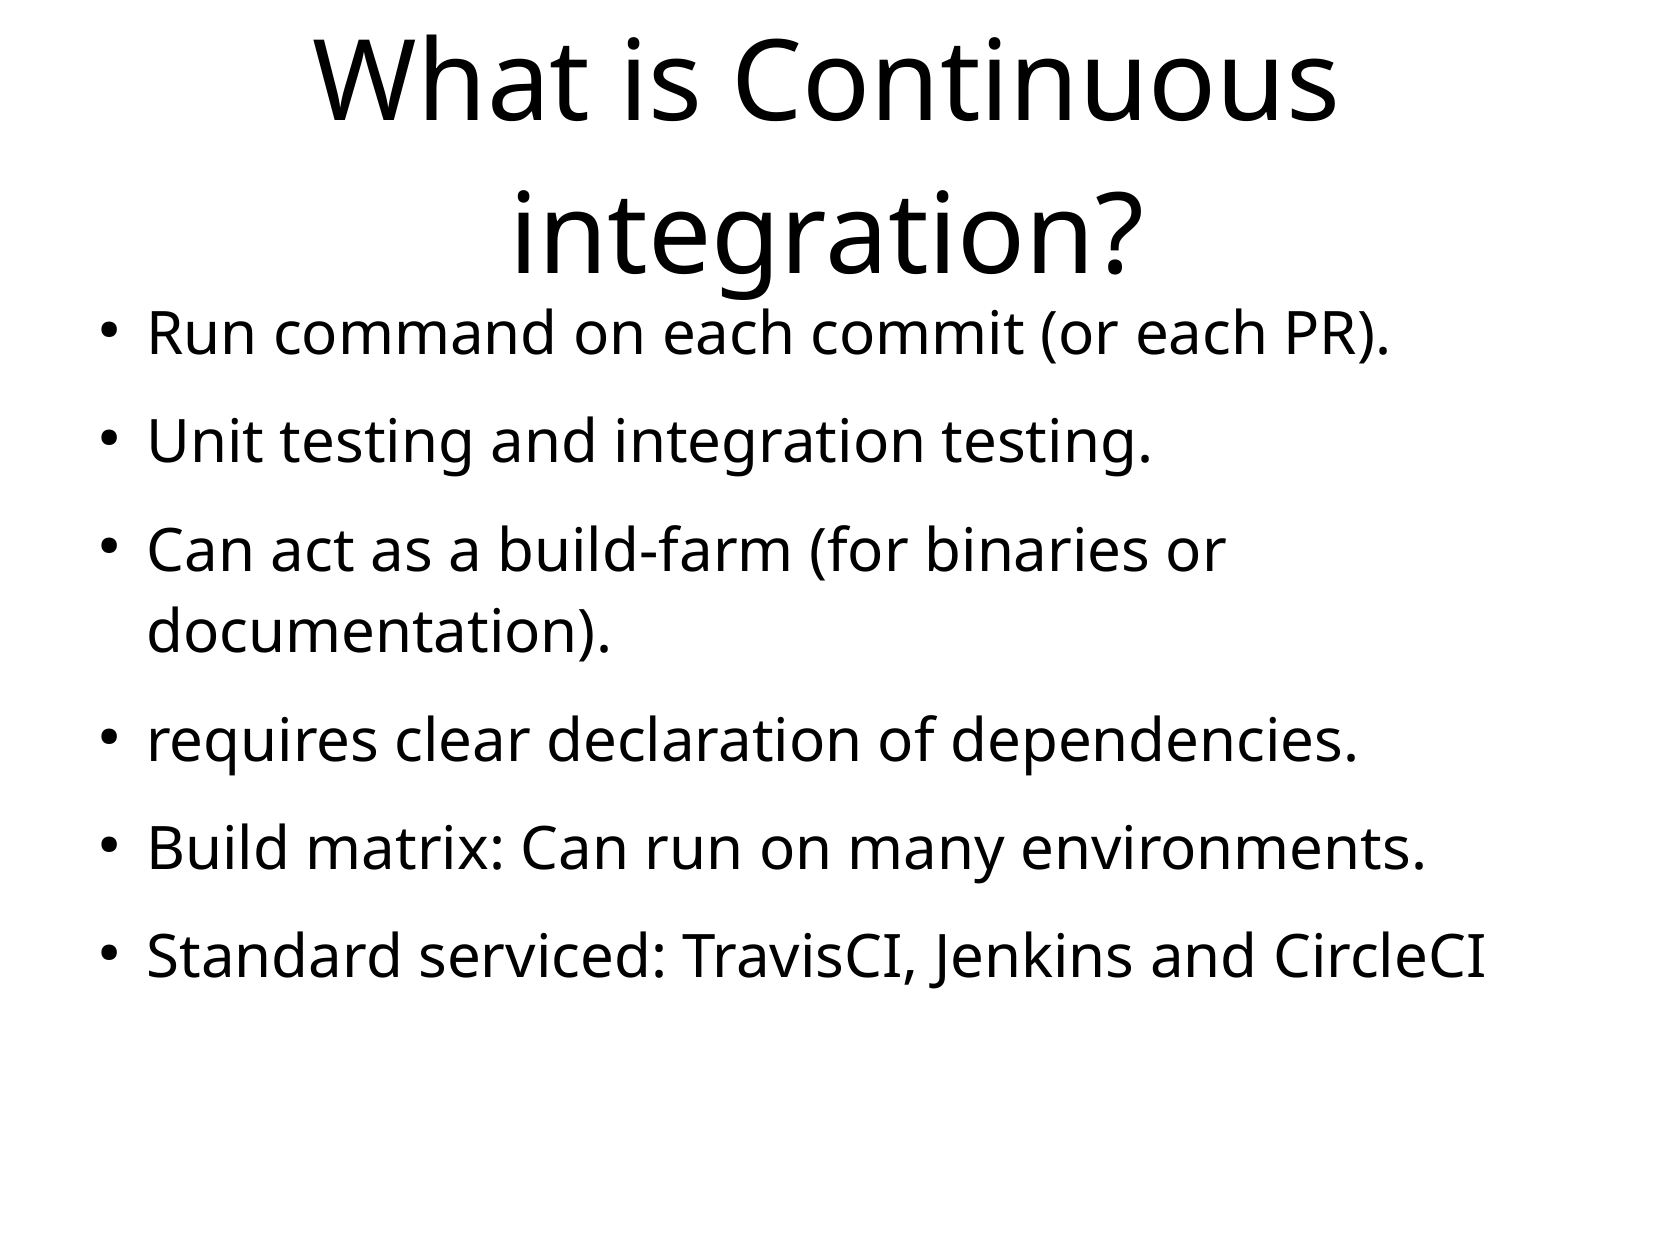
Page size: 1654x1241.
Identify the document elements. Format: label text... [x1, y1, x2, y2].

title What is Continuous integration? [82, 49, 1571, 257]
list Run command on each commit (or each PR). Unit testing and integration testing. Can act as a build-farm (for binaries or documentation). requires clear declaration of dependencies. Build matrix: Can run on many environments. Standard serviced: TravisCI, Jenkins and CircleCI [82, 290, 1571, 1010]
